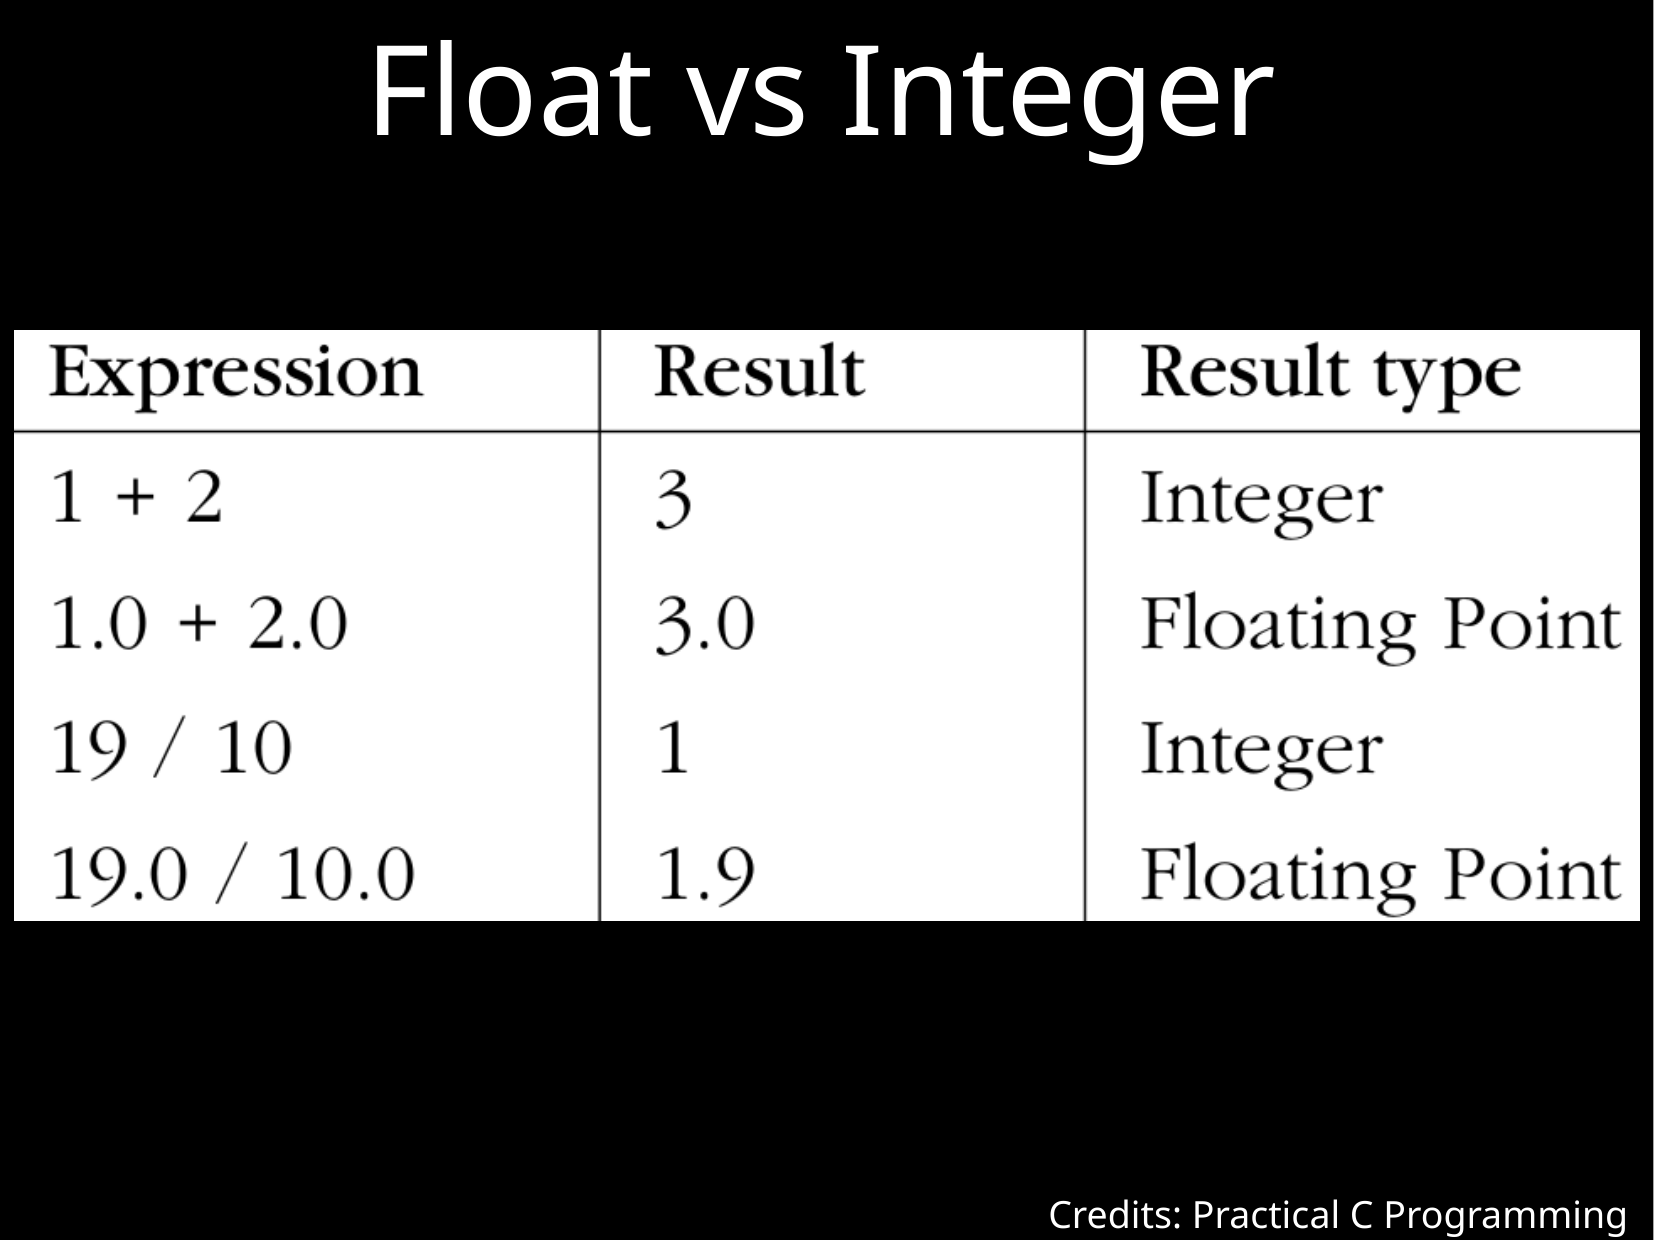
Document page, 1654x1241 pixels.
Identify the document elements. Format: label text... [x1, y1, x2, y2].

text_box Credits: Practical C Programming [1033, 1181, 1654, 1241]
text_box Float vs Integer [350, 0, 1303, 171]
picture [14, 330, 1640, 921]
